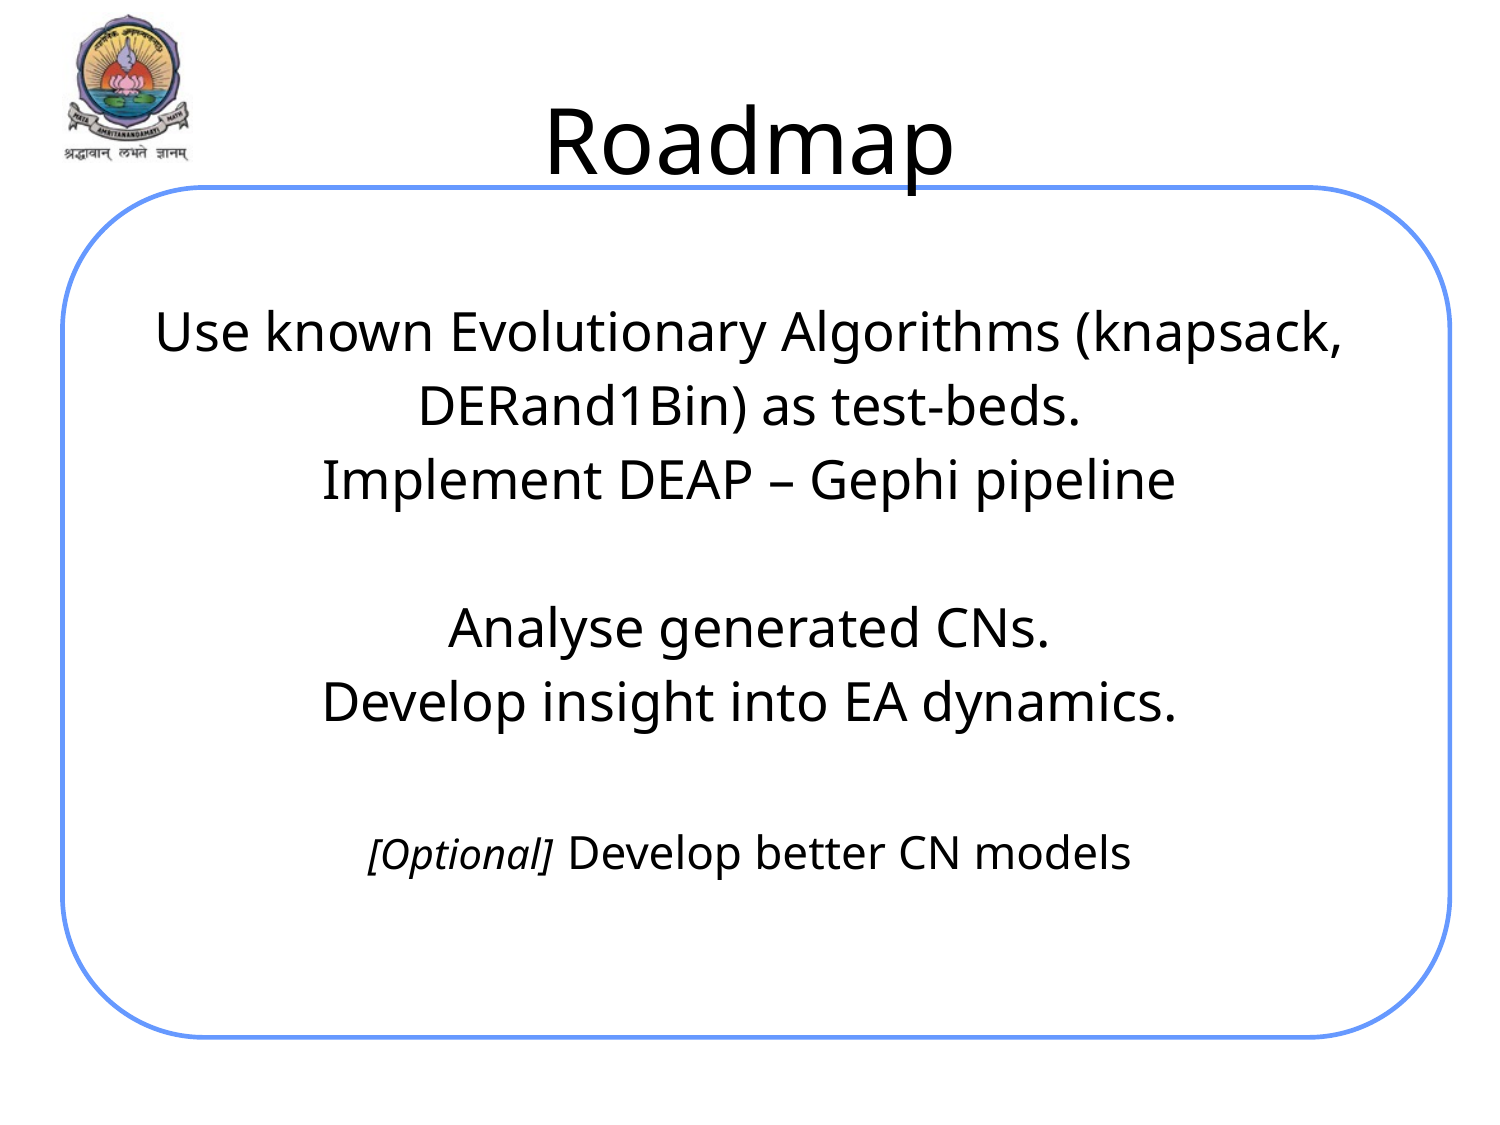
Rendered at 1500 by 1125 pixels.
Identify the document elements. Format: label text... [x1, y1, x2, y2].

picture [62, 12, 193, 163]
title Roadmap [75, 44, 1425, 233]
subtitle Use known Evolutionary Algorithms (knapsack, DERand1Bin) as test-beds. Implement DEAP – Gephi pipeline Analyse generated CNs. Develop insight into EA dynamics. [Optional] Develop better CN models [75, 263, 1425, 916]
